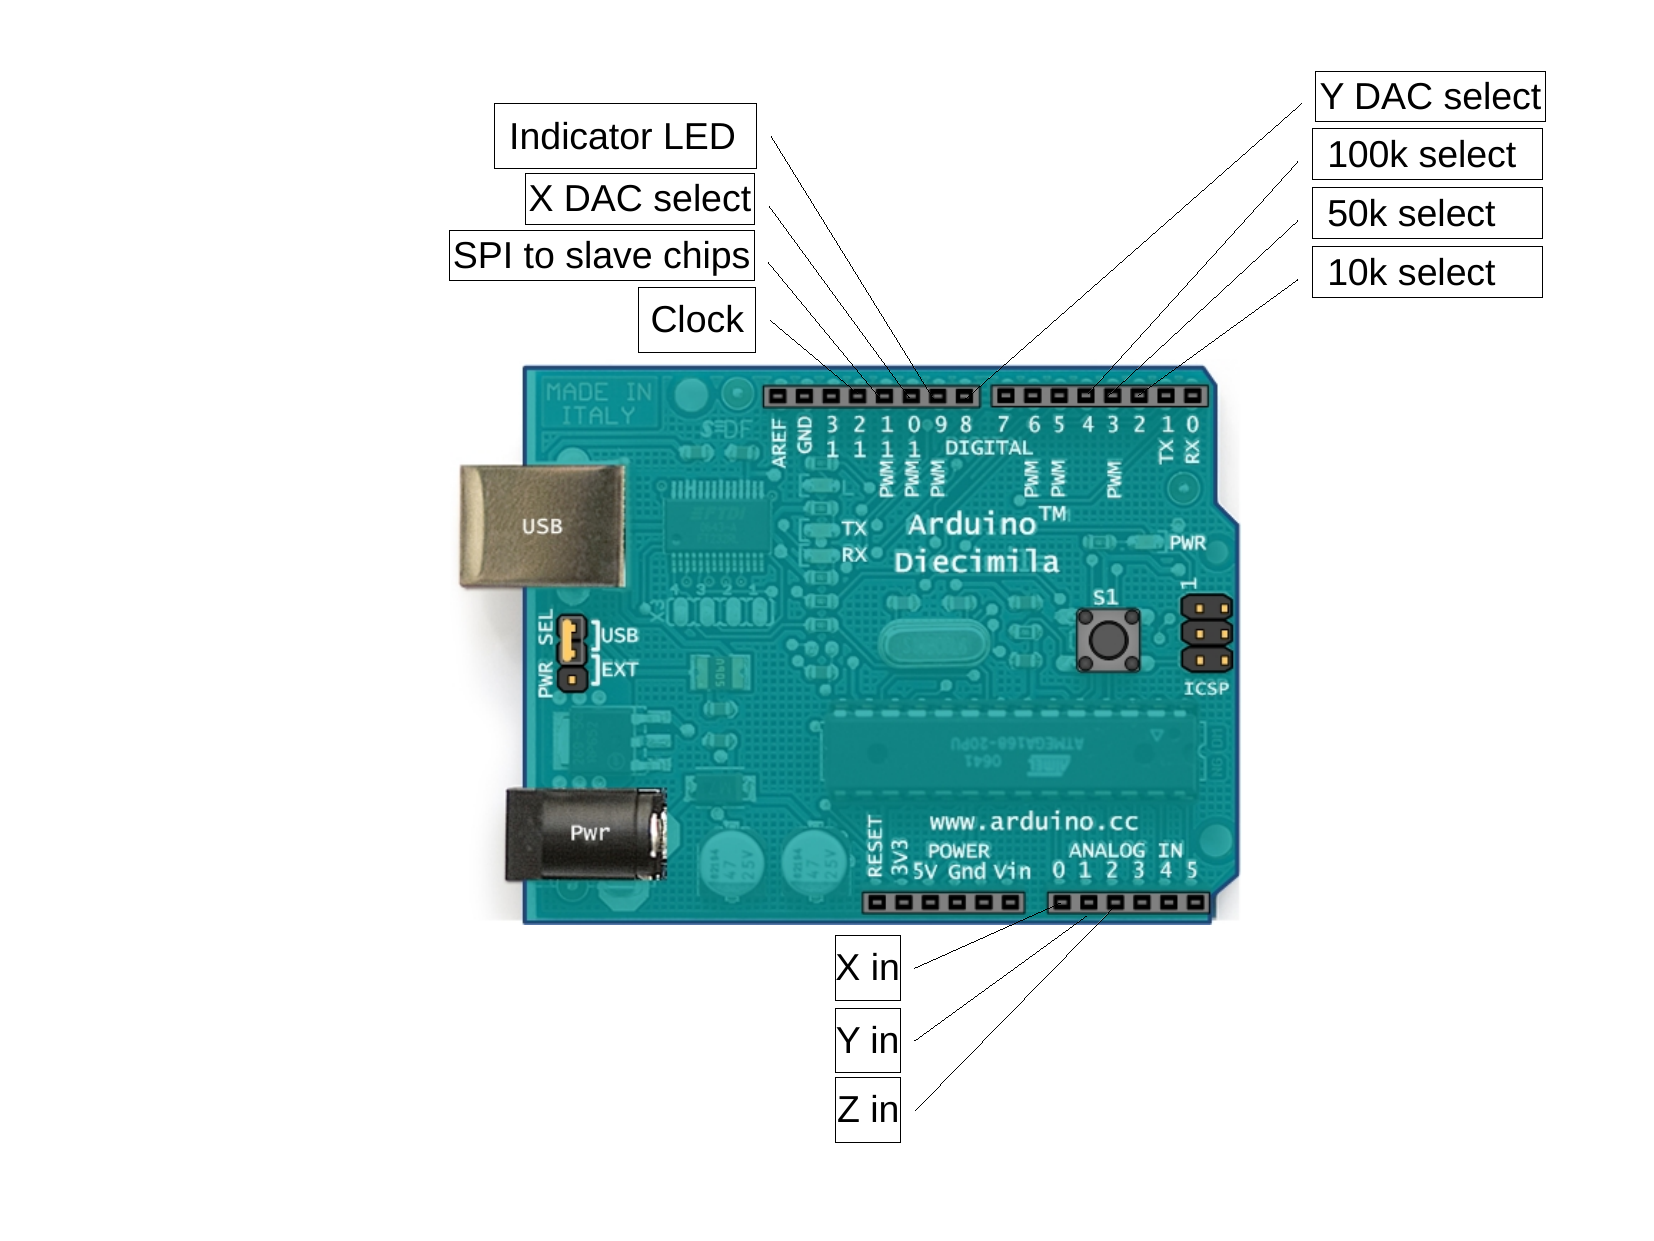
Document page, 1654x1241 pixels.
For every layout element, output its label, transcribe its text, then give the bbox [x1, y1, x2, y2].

text_box X in [835, 935, 900, 1000]
text_box Clock [639, 288, 756, 352]
text_box SPI to slave chips [449, 230, 754, 281]
text_box X DAC select [525, 174, 755, 224]
text_box Y in [835, 1008, 900, 1073]
text_box Indicator LED [494, 104, 757, 169]
picture [450, 359, 1242, 926]
text_box Z in [836, 1078, 901, 1142]
text_box 10k select [1312, 247, 1542, 298]
text_box Y DAC select [1316, 71, 1545, 122]
text_box 50k select [1313, 188, 1542, 239]
text_box 100k select [1313, 129, 1542, 180]
